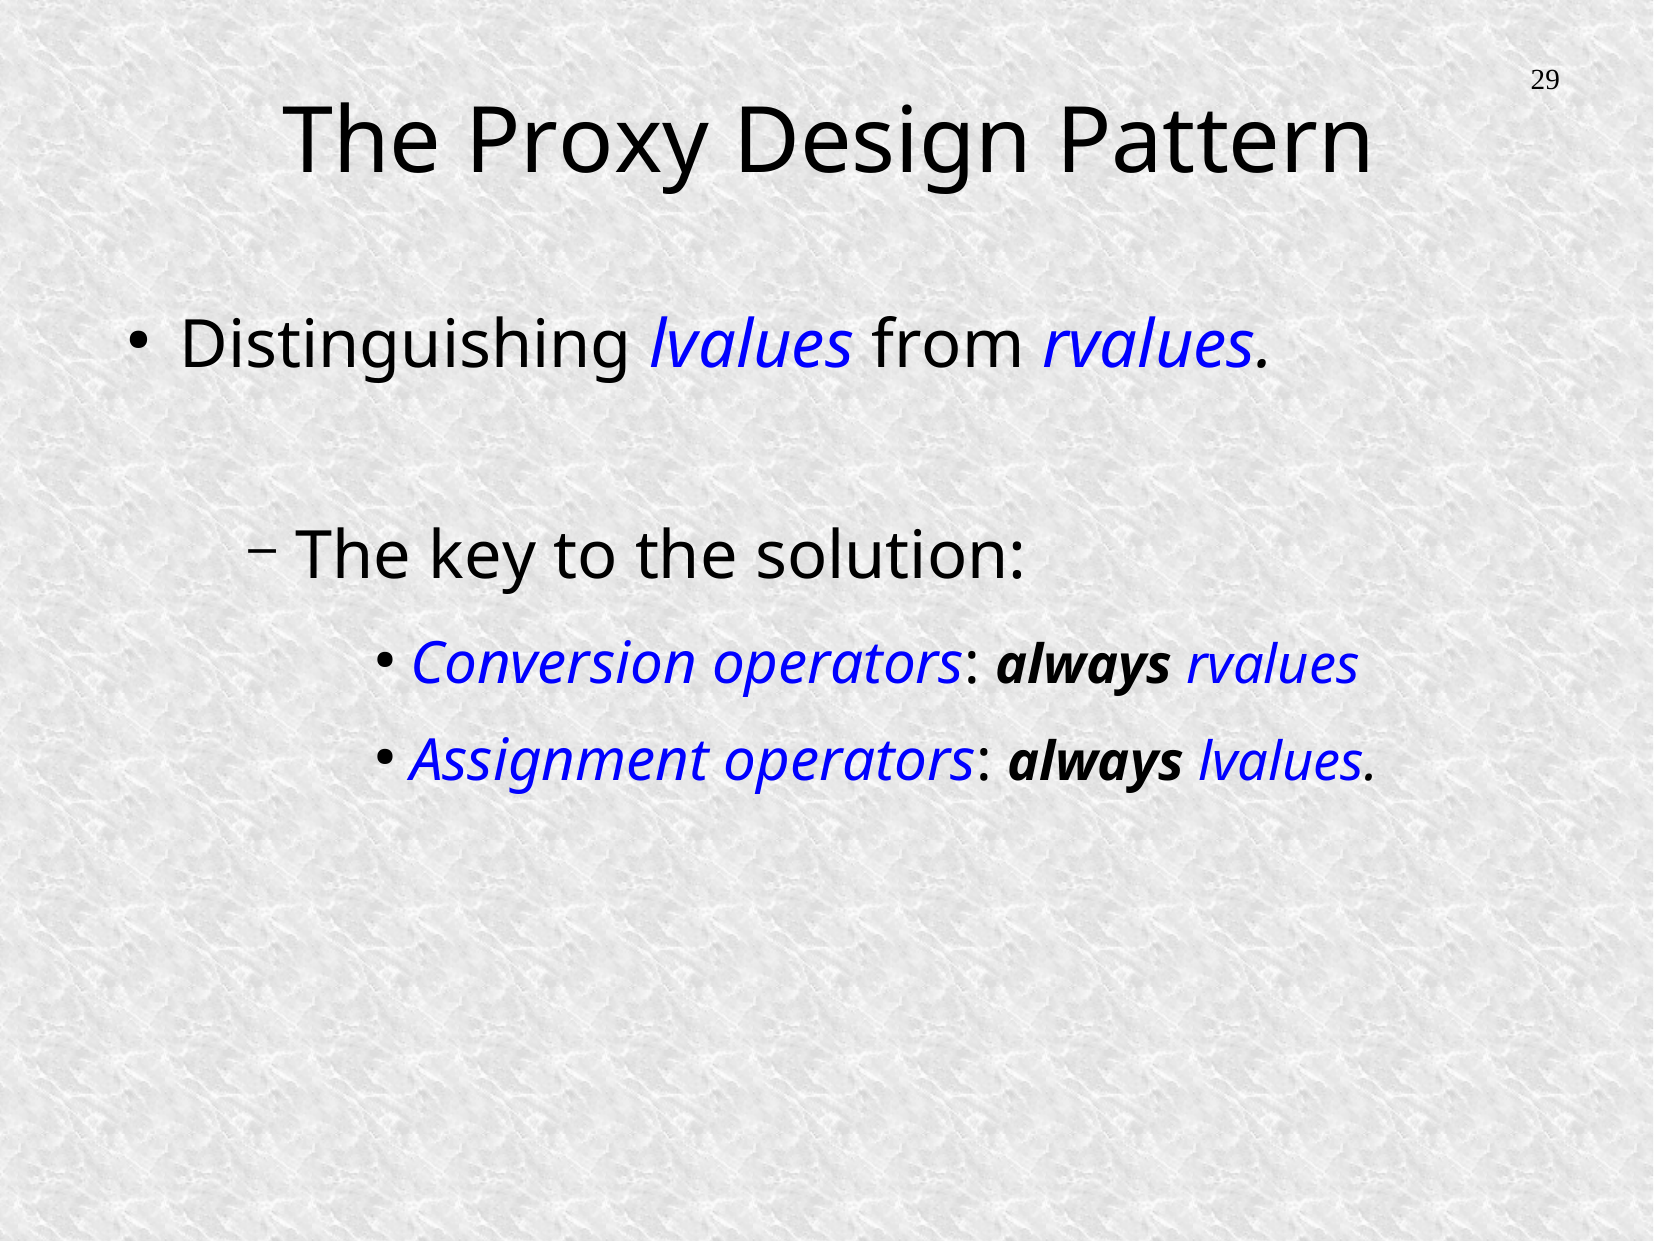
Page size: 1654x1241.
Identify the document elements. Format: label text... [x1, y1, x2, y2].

title The Proxy Design Pattern [123, 33, 1536, 241]
picture [0, 0, 1654, 1241]
list Distinguishing lvalues from rvalues. The key to the solution: Conversion operators: always rvalues Assignment operators: always lvalues. [108, 295, 1521, 1144]
